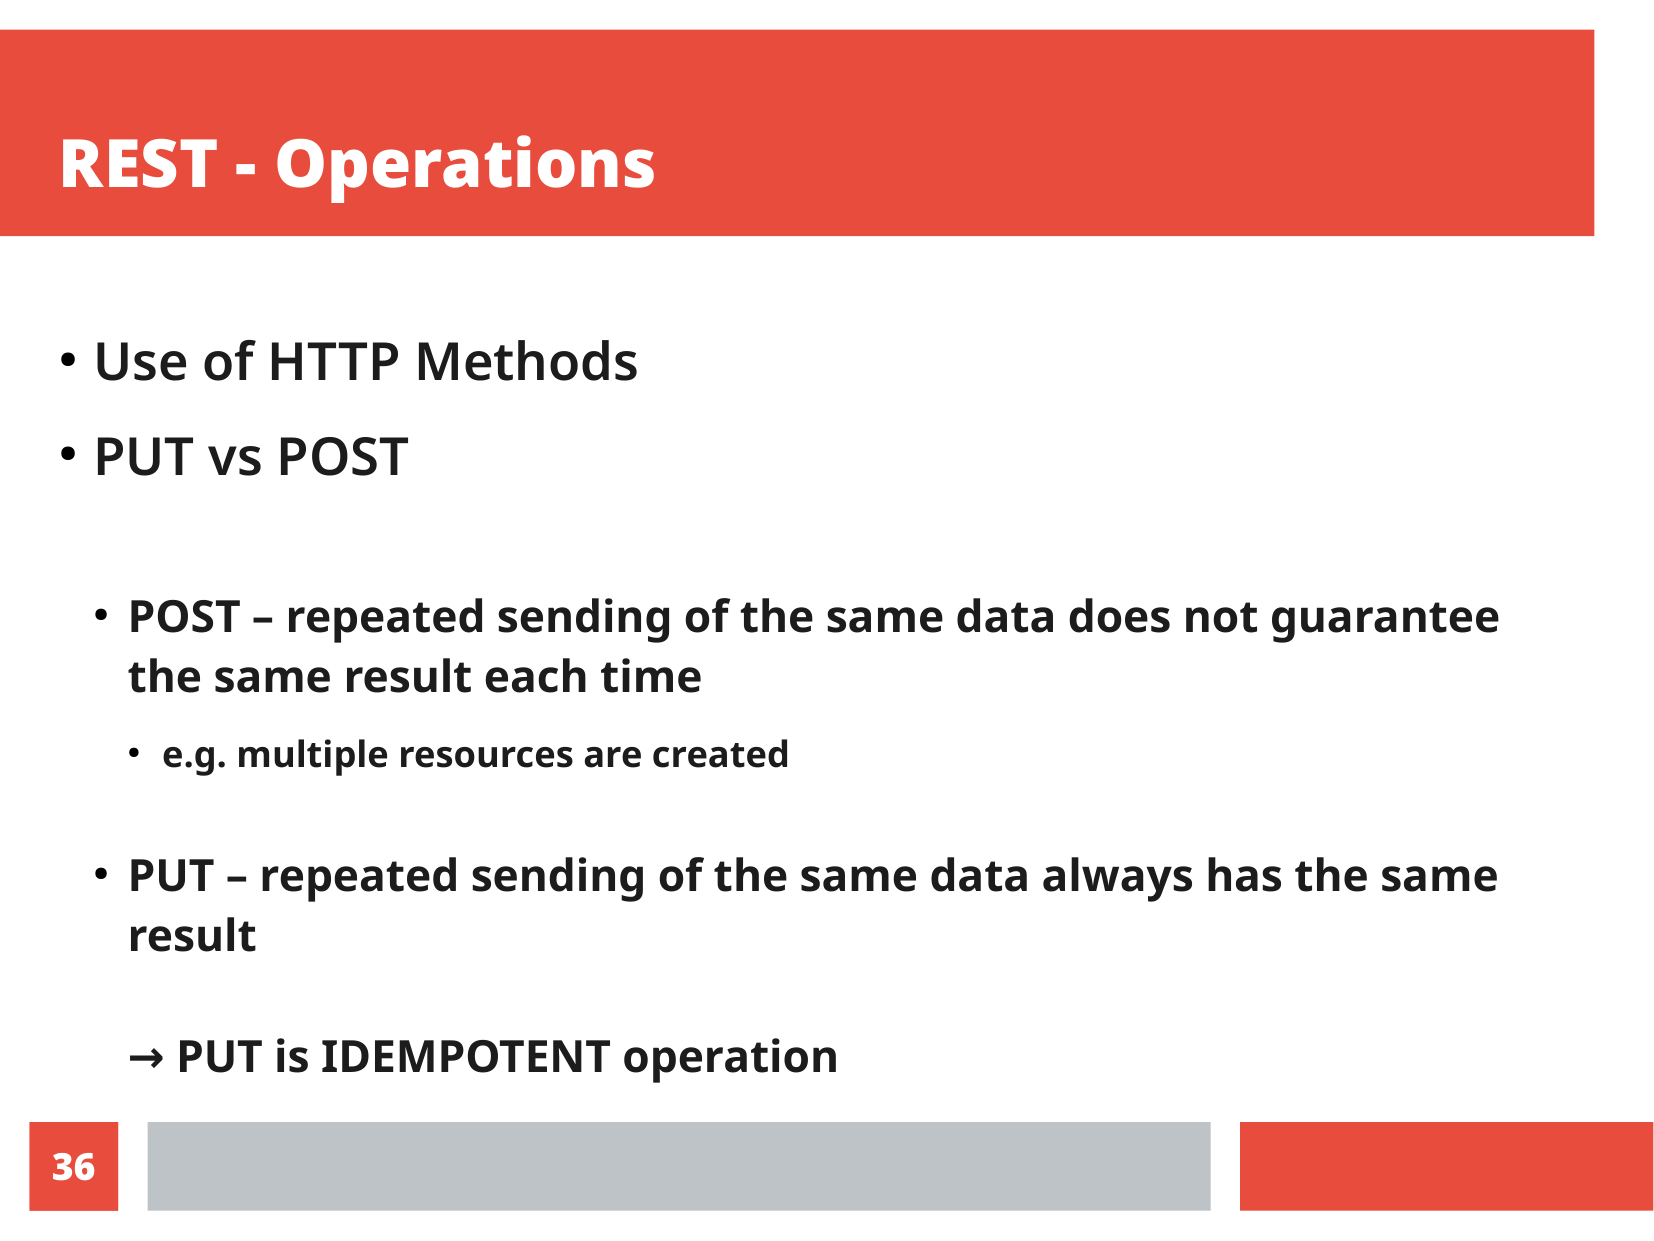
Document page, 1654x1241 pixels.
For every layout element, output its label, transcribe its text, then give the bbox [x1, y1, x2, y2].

list Use of HTTP Methods PUT vs POST POST – repeated sending of the same data does not guarantee the same result each time e.g. multiple resources are created PUT – repeated sending of the same data always has the same result → PUT is IDEMPOTENT operation [59, 324, 1565, 1093]
title REST - Operations [59, 59, 1595, 207]
